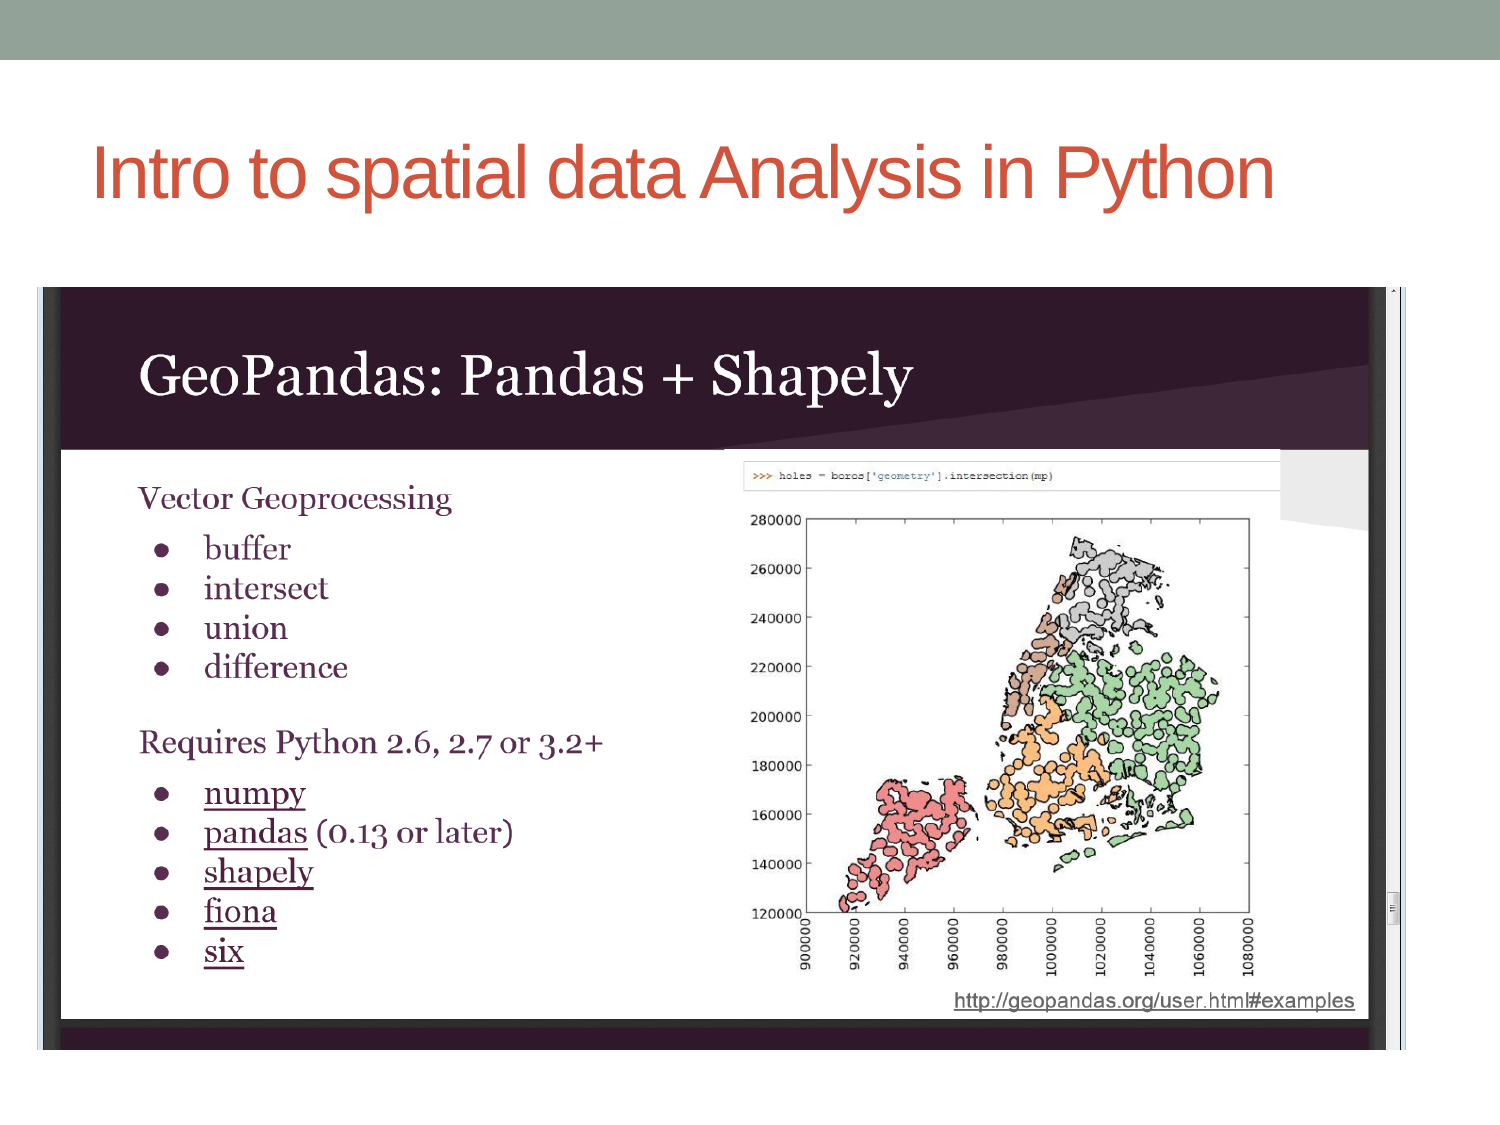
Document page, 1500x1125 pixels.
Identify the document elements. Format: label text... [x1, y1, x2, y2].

title Intro to spatial data Analysis in Python [75, 87, 1426, 251]
picture [37, 287, 1406, 1051]
